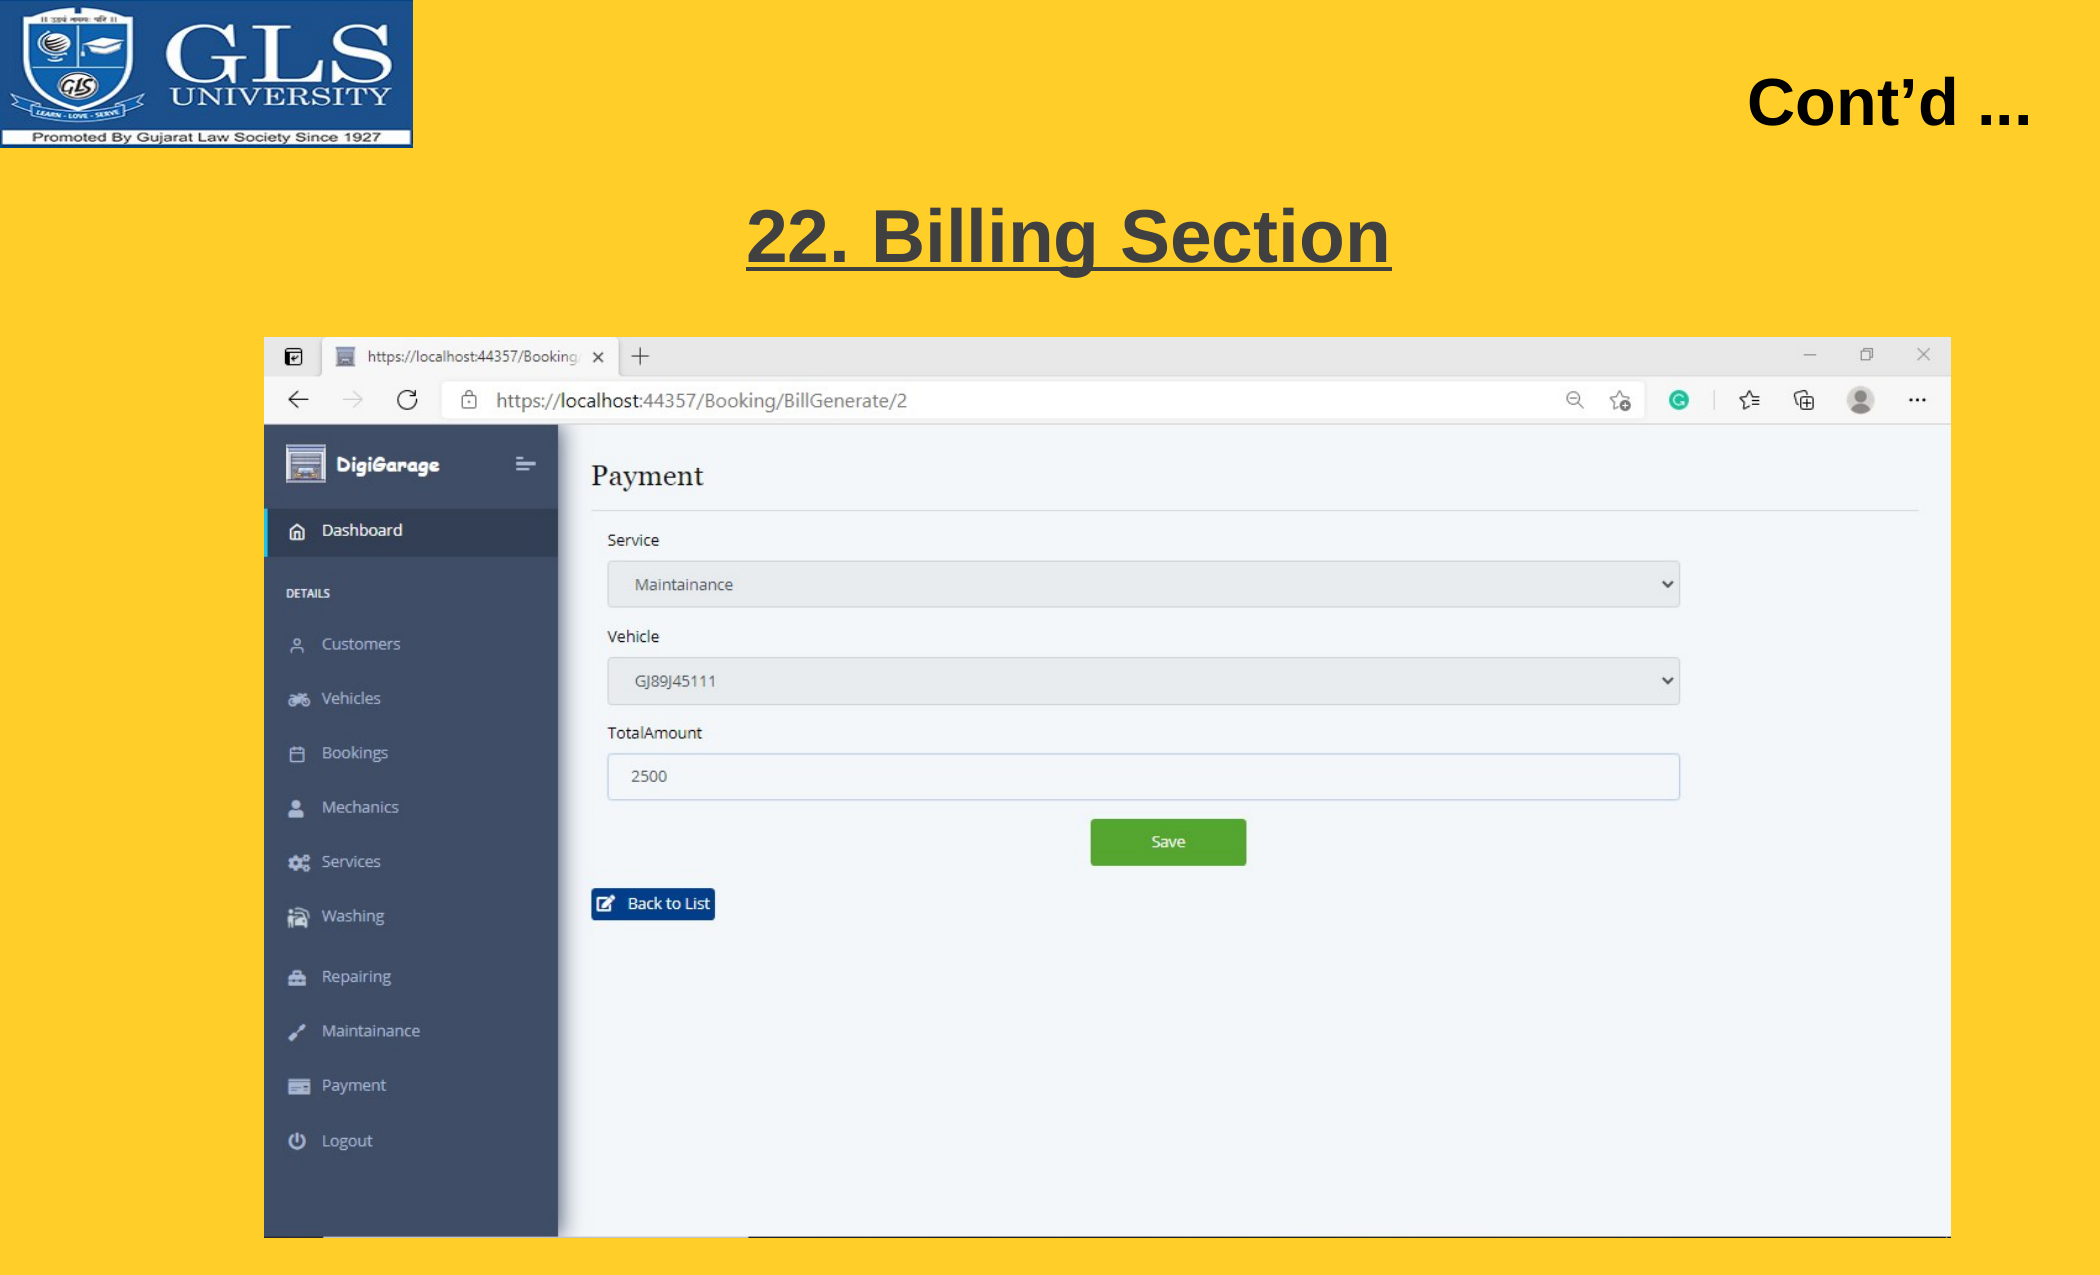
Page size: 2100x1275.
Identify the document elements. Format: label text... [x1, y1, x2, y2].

picture [0, 0, 413, 148]
text_box 22. Billing Section [675, 187, 1463, 337]
picture [264, 337, 1951, 1238]
text_box Cont’d ... [1732, 57, 2063, 147]
